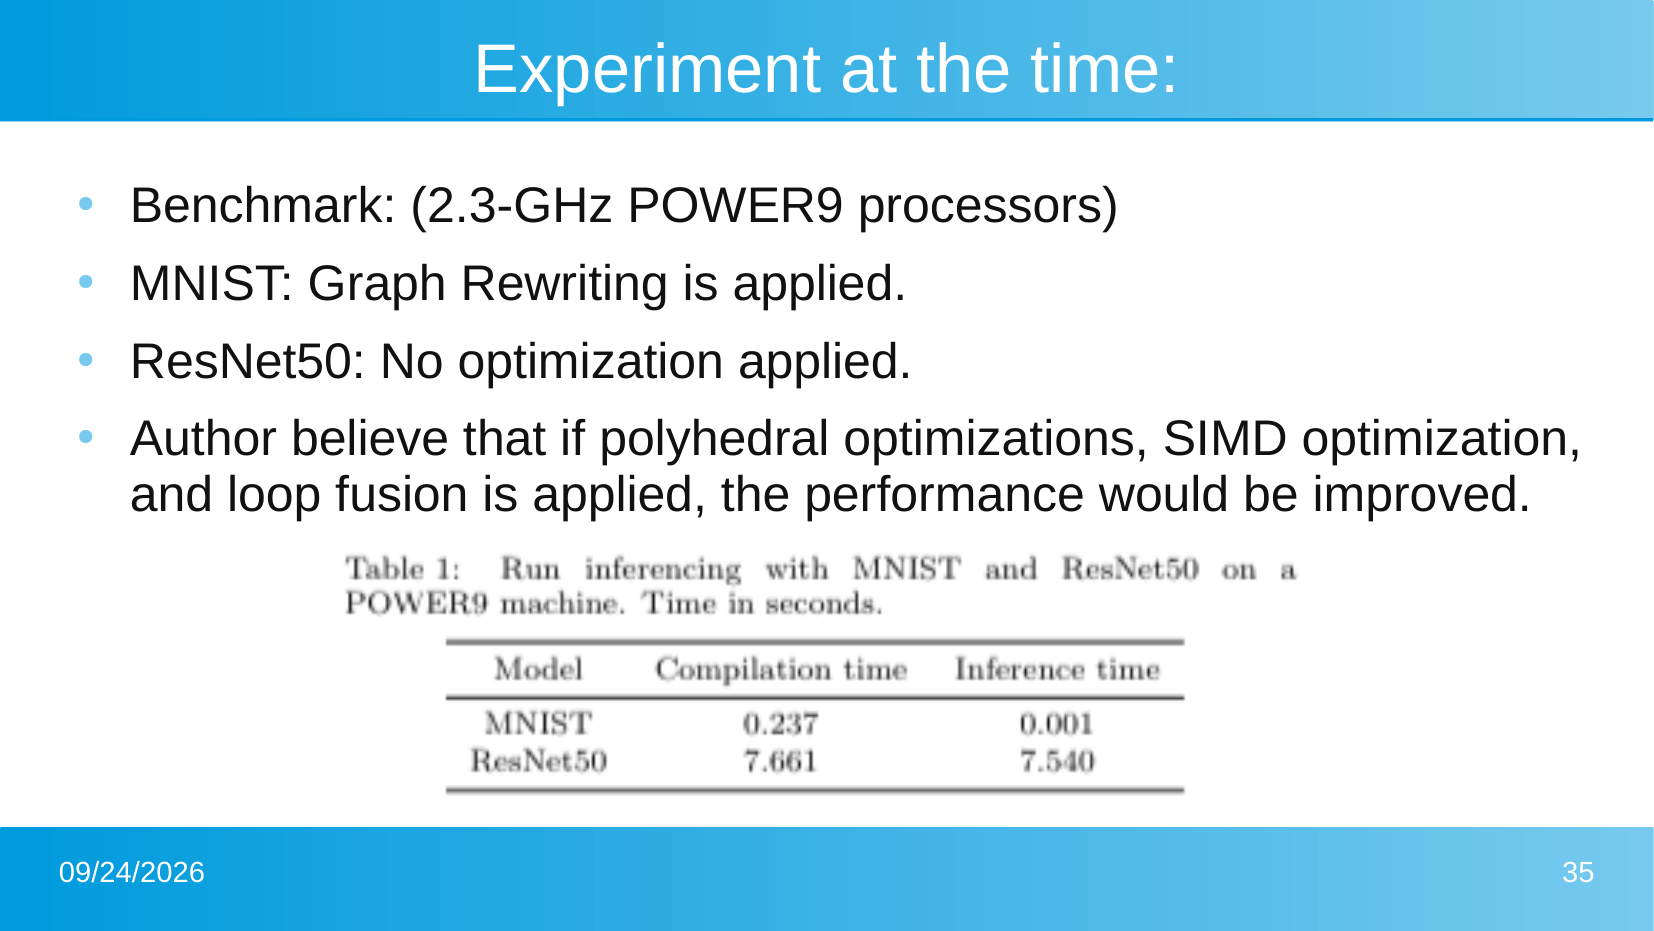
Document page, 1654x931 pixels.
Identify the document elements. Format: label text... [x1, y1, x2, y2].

title Experiment at the time: [59, 29, 1595, 108]
list Benchmark: (2.3-GHz POWER9 processors) MNIST: Graph Rewriting is applied. ResNet50: No optimization applied. Author believe that if polyhedral optimizations, SIMD optimization, and loop fusion is applied, the performance would be improved. [59, 177, 1595, 768]
picture [301, 540, 1337, 807]
